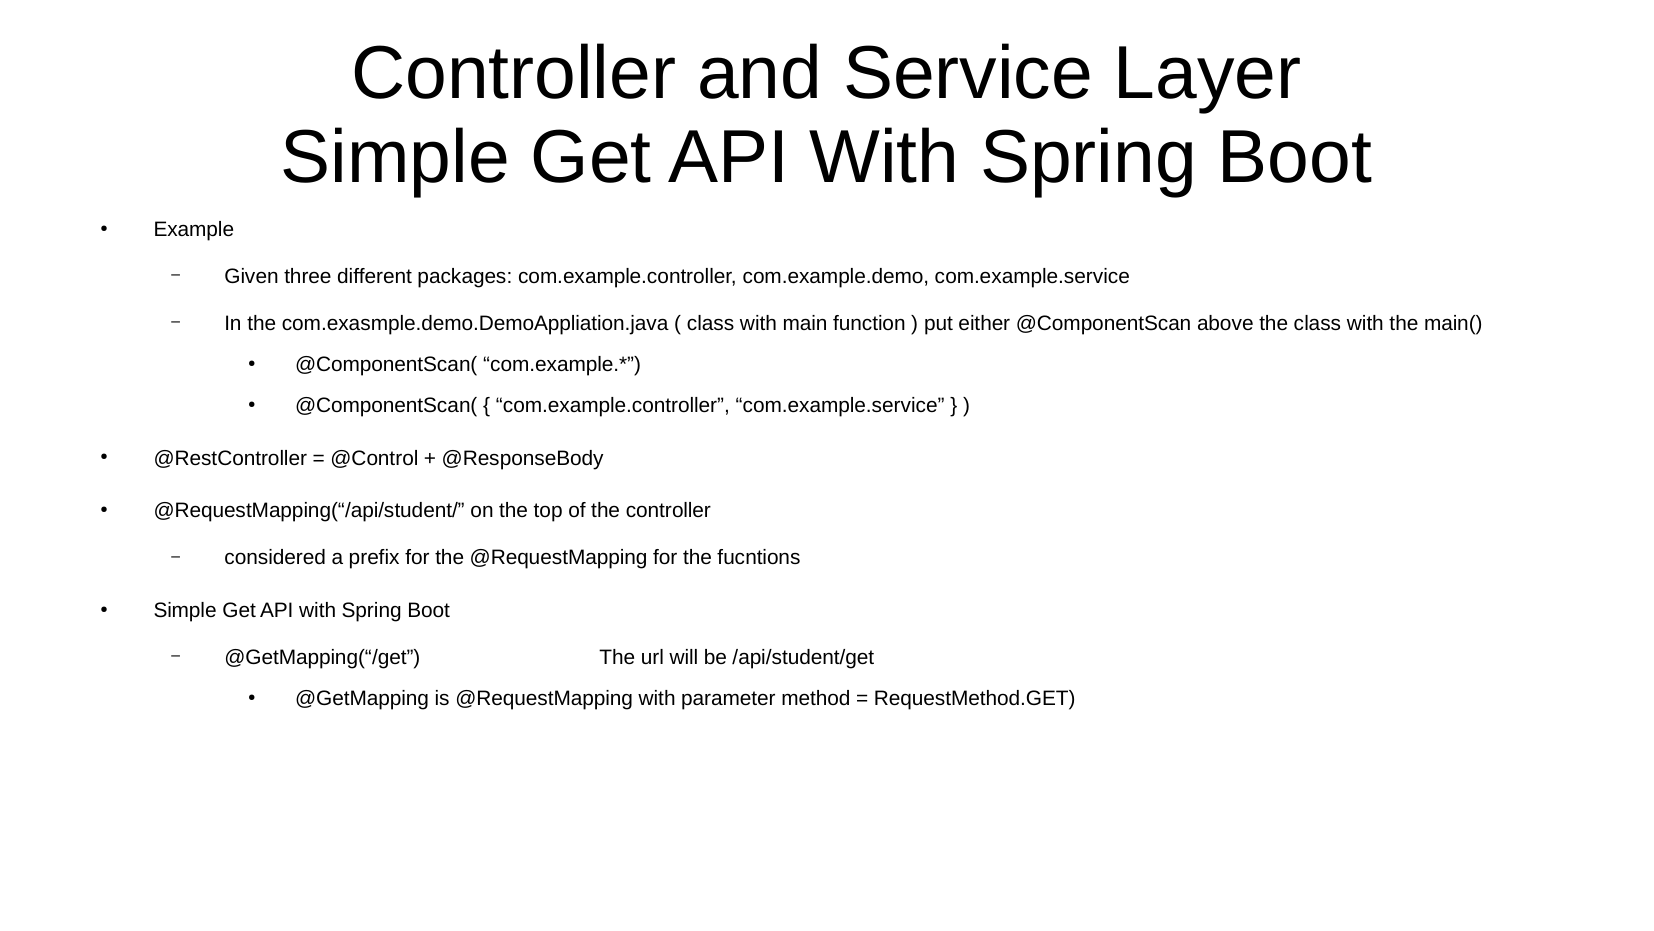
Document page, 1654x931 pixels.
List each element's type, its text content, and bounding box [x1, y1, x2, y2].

list Example Given three different packages: com.example.controller, com.example.demo, com.example.service In the com.exasmple.demo.DemoAppliation.java ( class with main function ) put either @ComponentScan above the class with the main() @ComponentScan( “com.example.*”) @ComponentScan( { “com.example.controller”, “com.example.service” } ) @RestController = @Control + @ResponseBody @RequestMapping(“/api/student/” on the top of the controller considered a prefix for the @RequestMapping for the fucntions Simple Get API with Spring Boot @GetMapping(“/get”) The url will be /api/student/get @GetMapping is @RequestMapping with parameter method = RequestMethod.GET) [82, 217, 1636, 916]
title Controller and Service Layer Simple Get API With Spring Boot [82, 30, 1571, 199]
